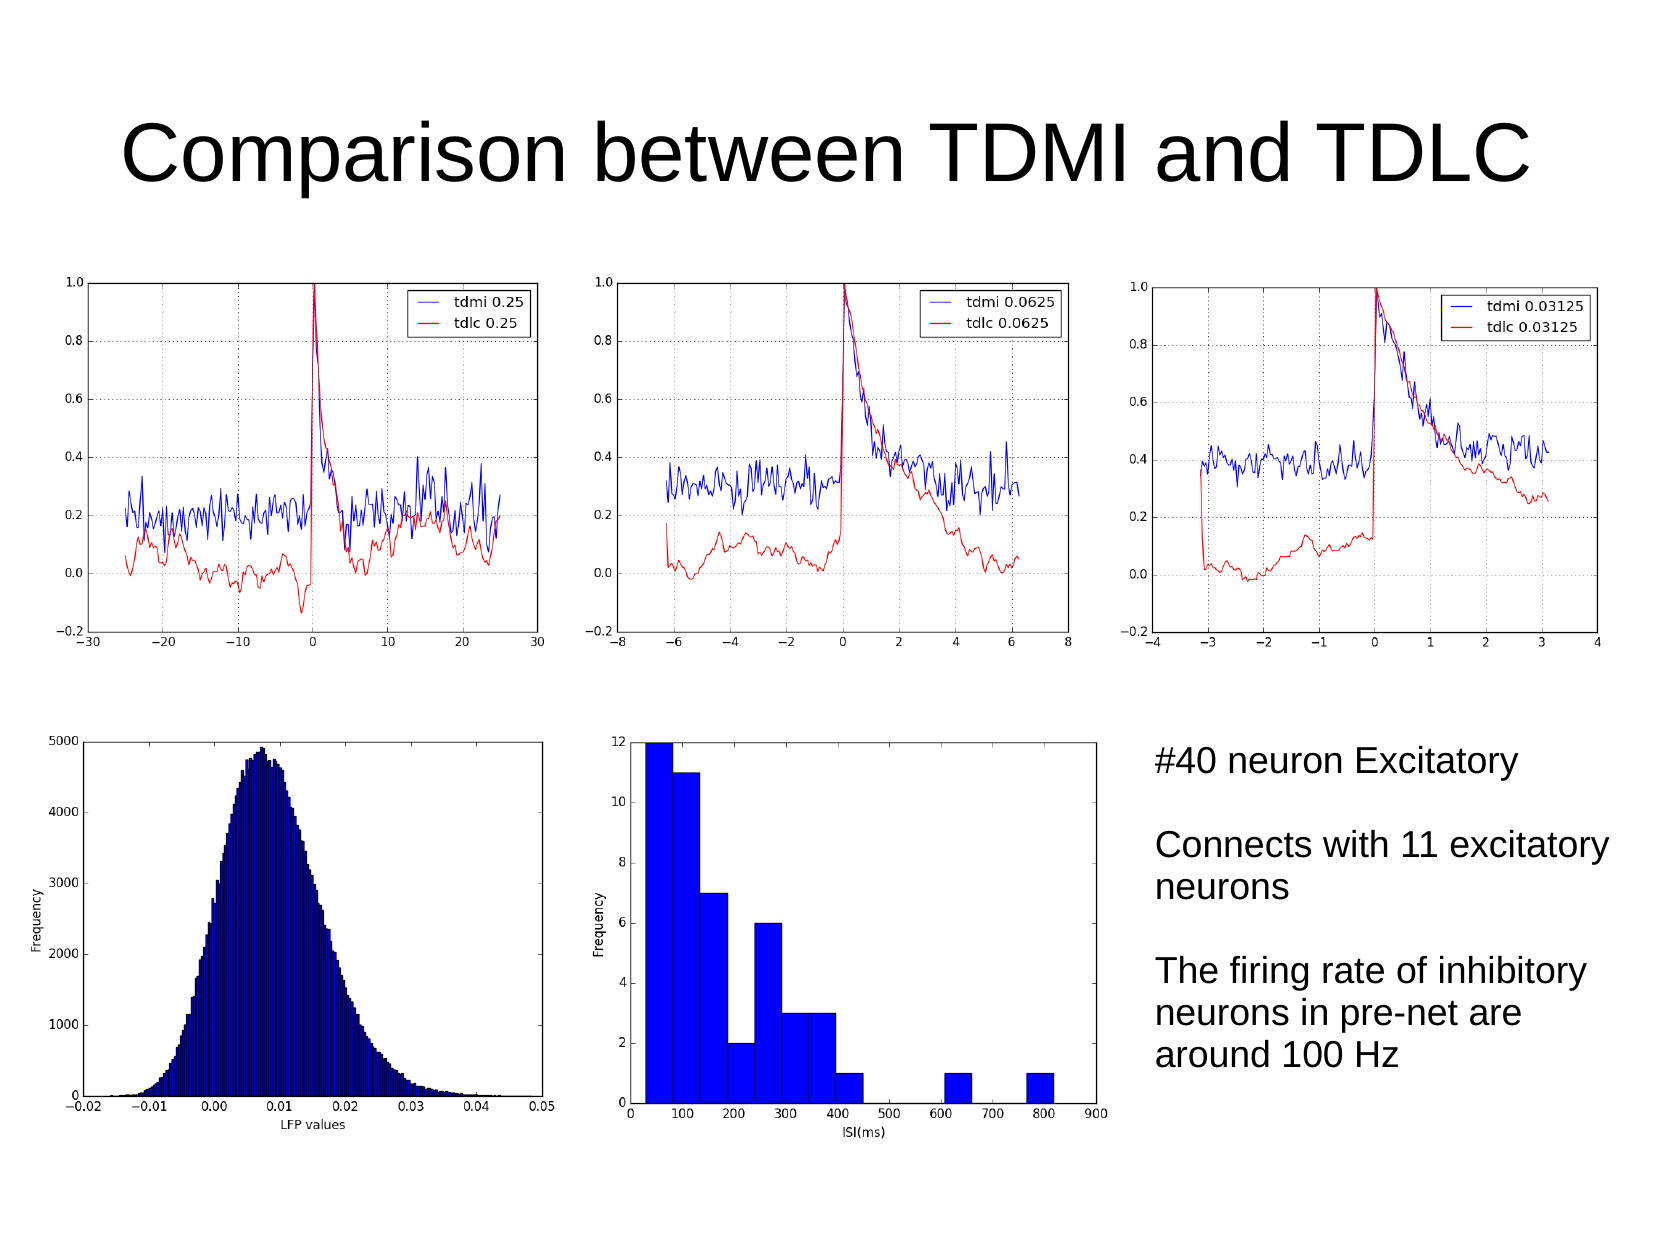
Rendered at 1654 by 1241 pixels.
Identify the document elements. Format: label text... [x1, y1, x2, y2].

title Comparison between TDMI and TDLC [82, 49, 1571, 244]
picture [15, 239, 1654, 676]
text_box #40 neuron Excitatory Connects with 11 excitatory neurons The firing rate of inhibitory neurons in pre-net are around 100 Hz [1140, 732, 1636, 1123]
picture [9, 697, 1156, 1148]
